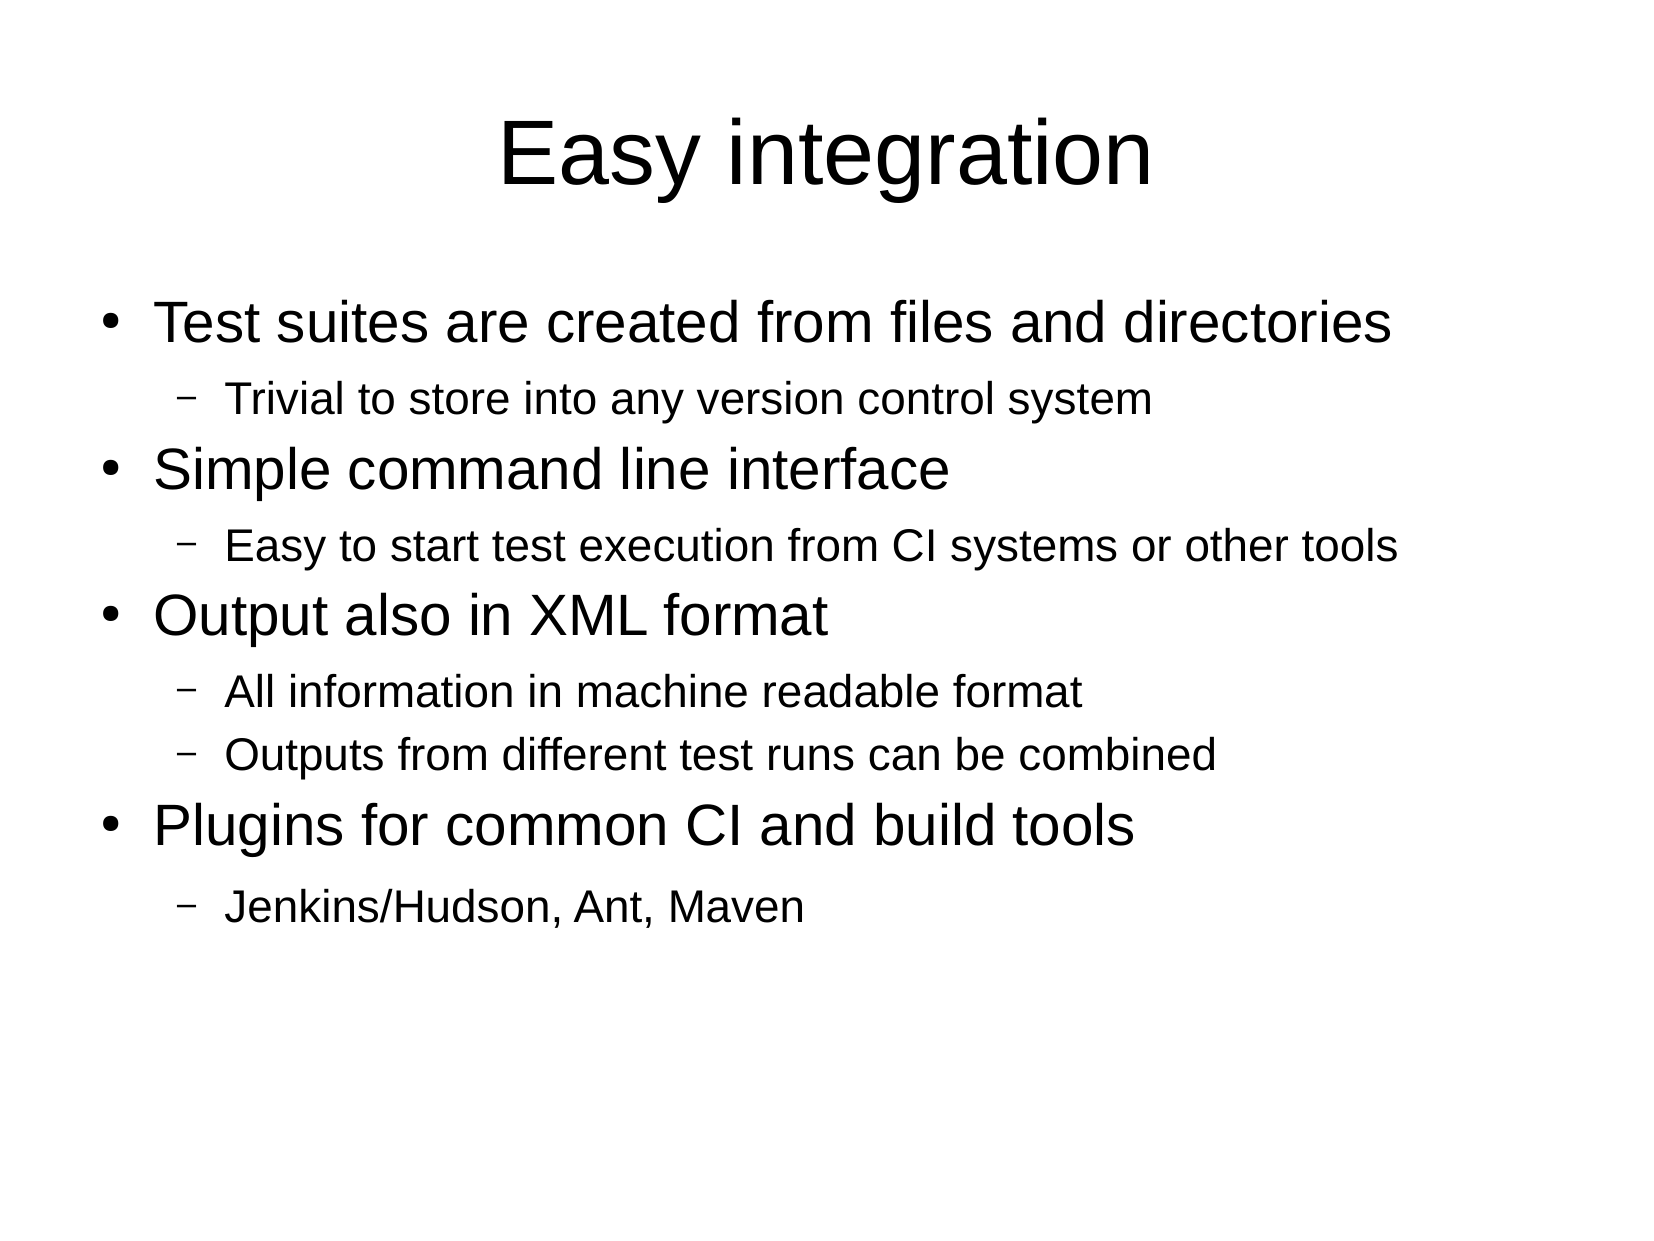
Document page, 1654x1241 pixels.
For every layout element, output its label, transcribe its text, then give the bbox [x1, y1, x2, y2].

title Easy integration [82, 56, 1571, 250]
list Test suites are created from files and directories Trivial to store into any version control system Simple command line interface Easy to start test execution from CI systems or other tools Output also in XML format All information in machine readable format Outputs from different test runs can be combined Plugins for common CI and build tools Jenkins/Hudson, Ant, Maven [82, 290, 1571, 1010]
